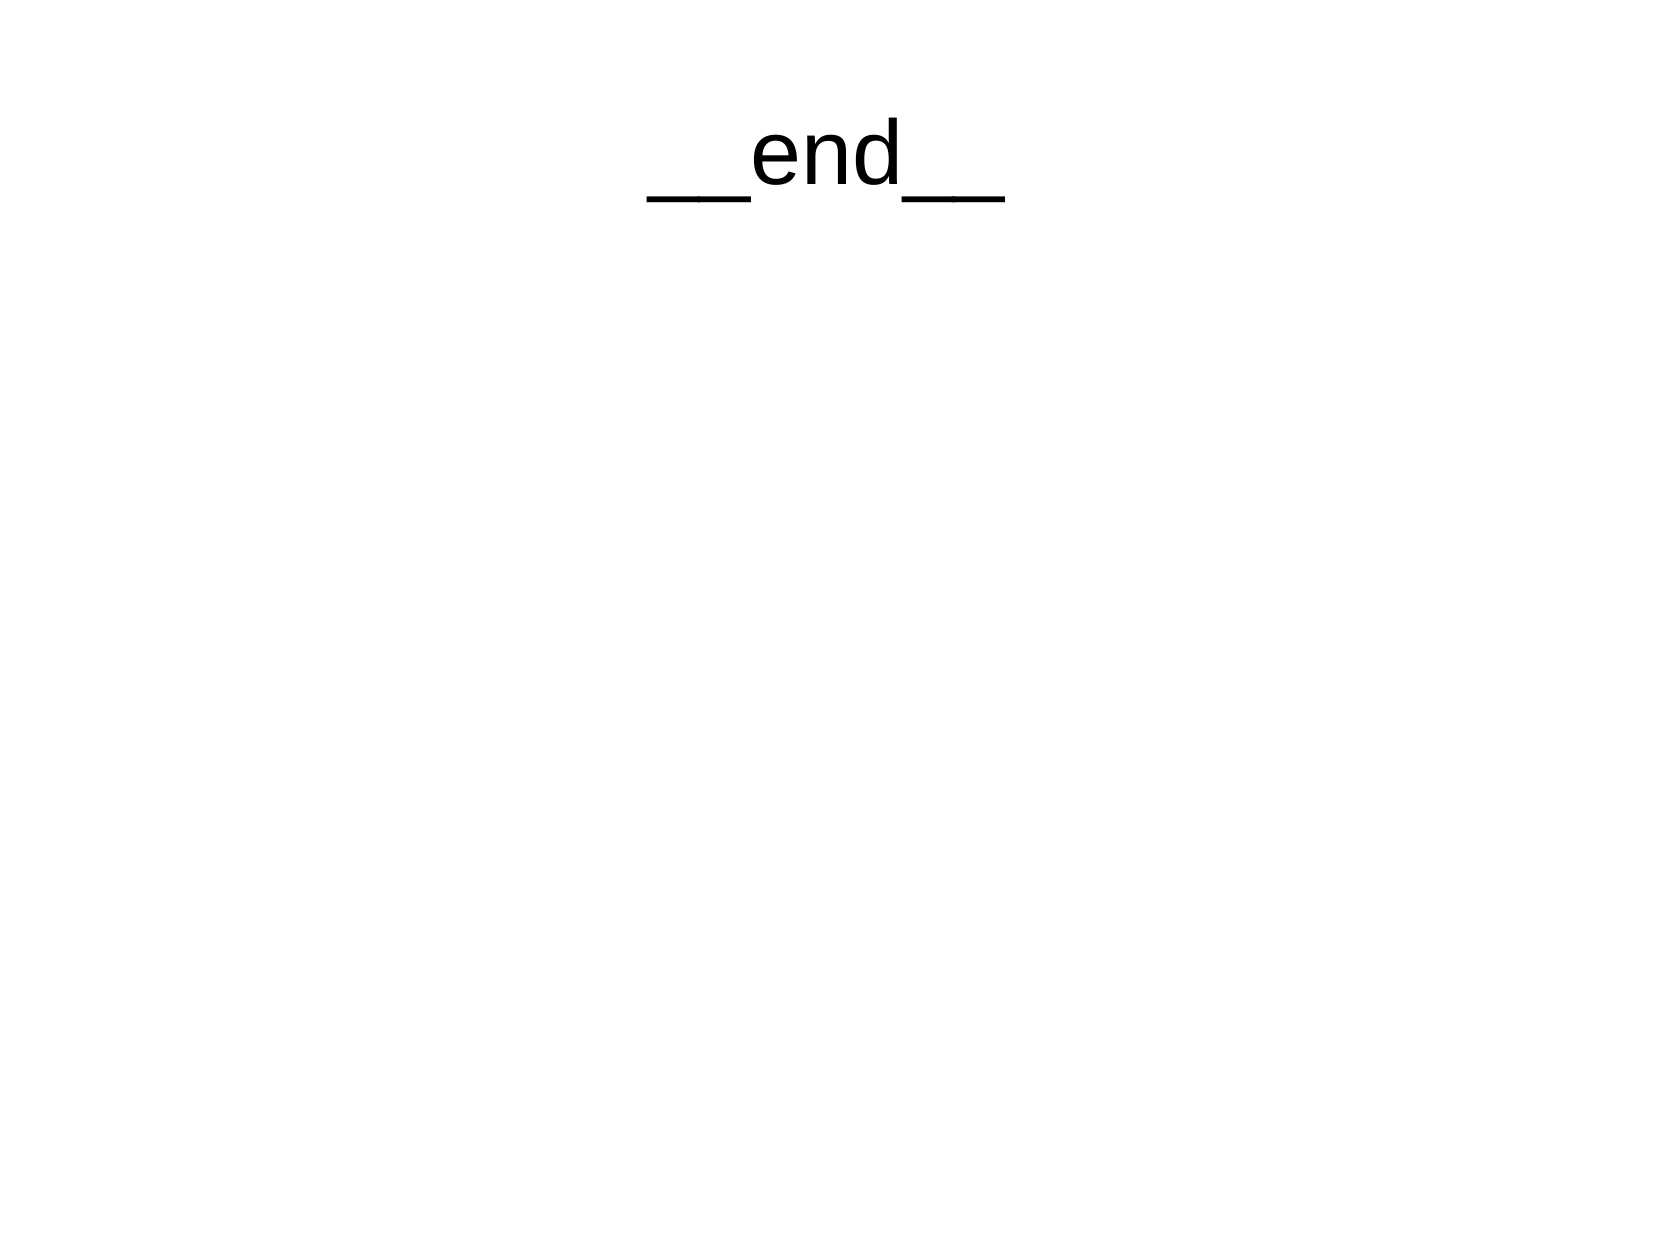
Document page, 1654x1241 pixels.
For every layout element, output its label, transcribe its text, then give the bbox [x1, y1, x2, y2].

title __end__ [82, 49, 1571, 257]
